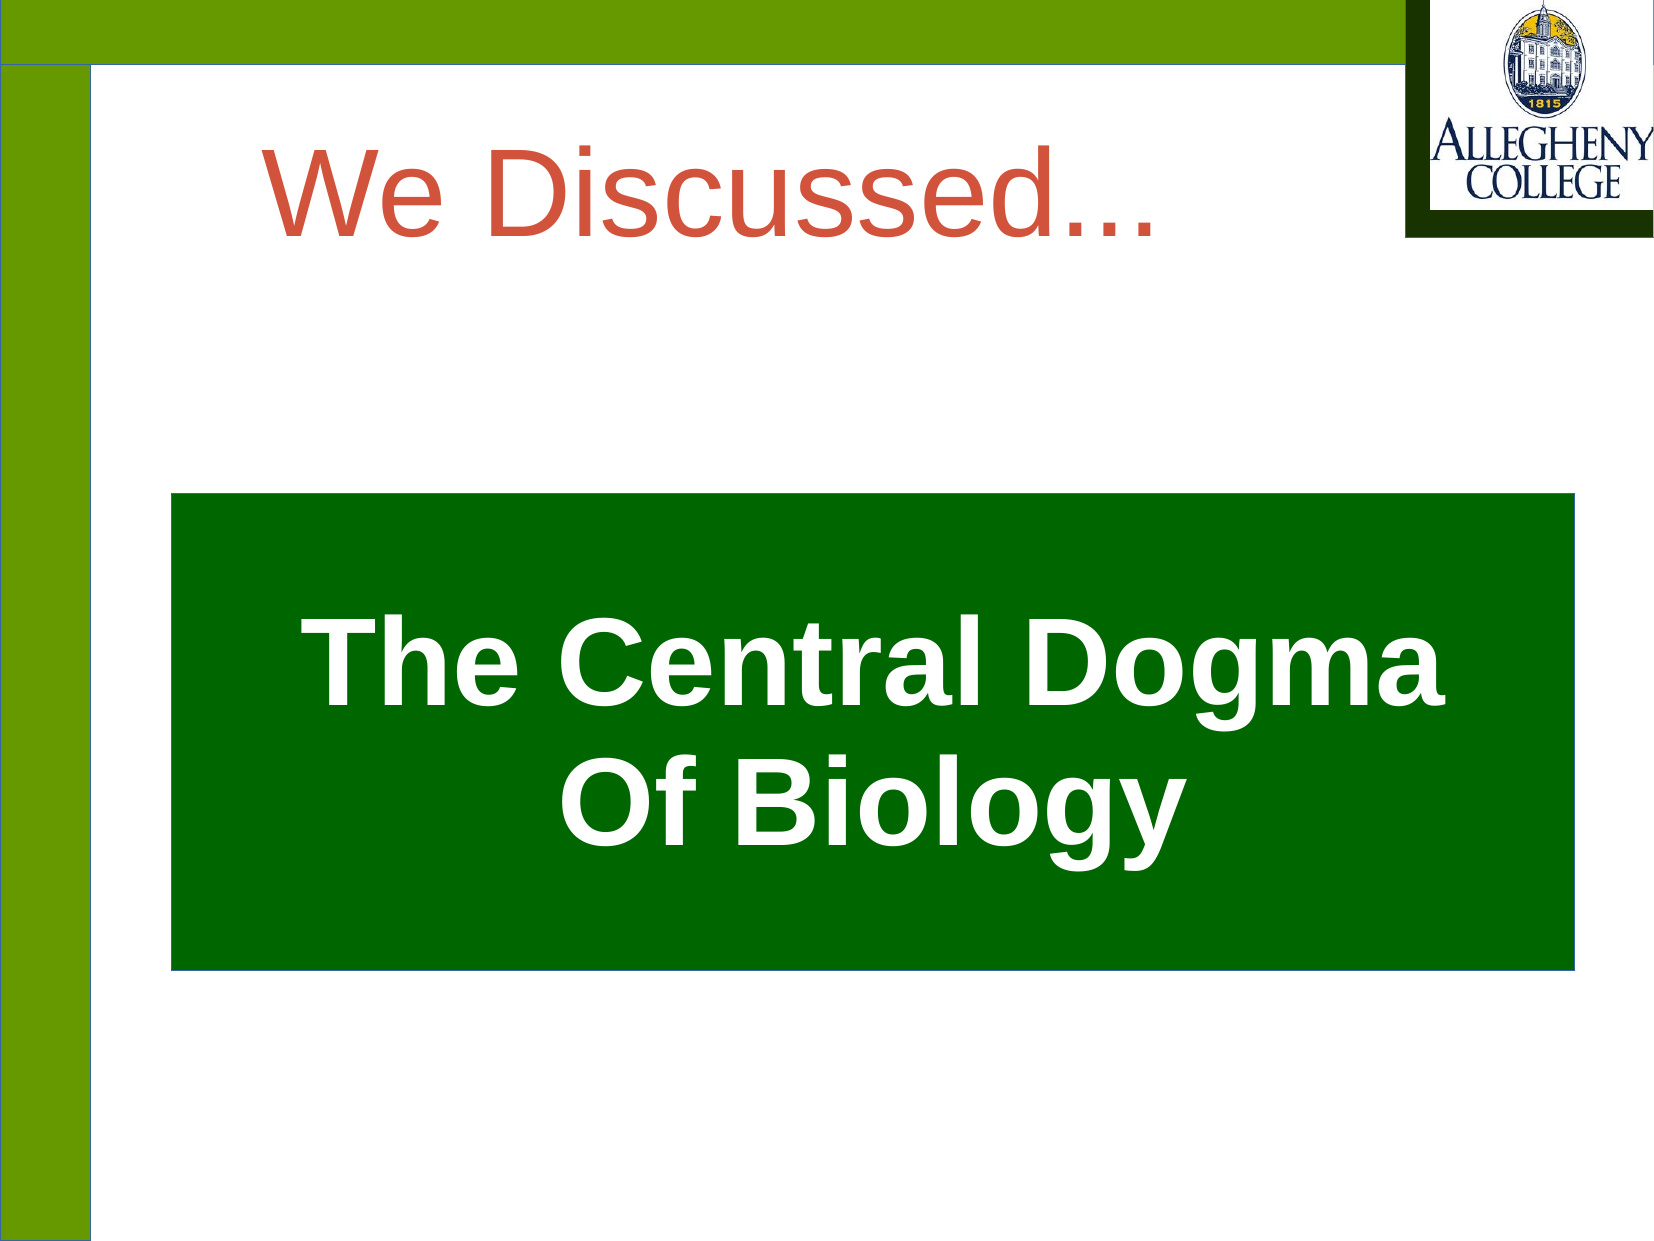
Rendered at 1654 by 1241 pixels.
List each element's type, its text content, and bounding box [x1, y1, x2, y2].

text_box We Discussed... [246, 104, 1321, 268]
picture [1430, 0, 1654, 210]
text_box [0, 0, 1654, 1241]
text_box The Central Dogma Of Biology [171, 493, 1575, 971]
